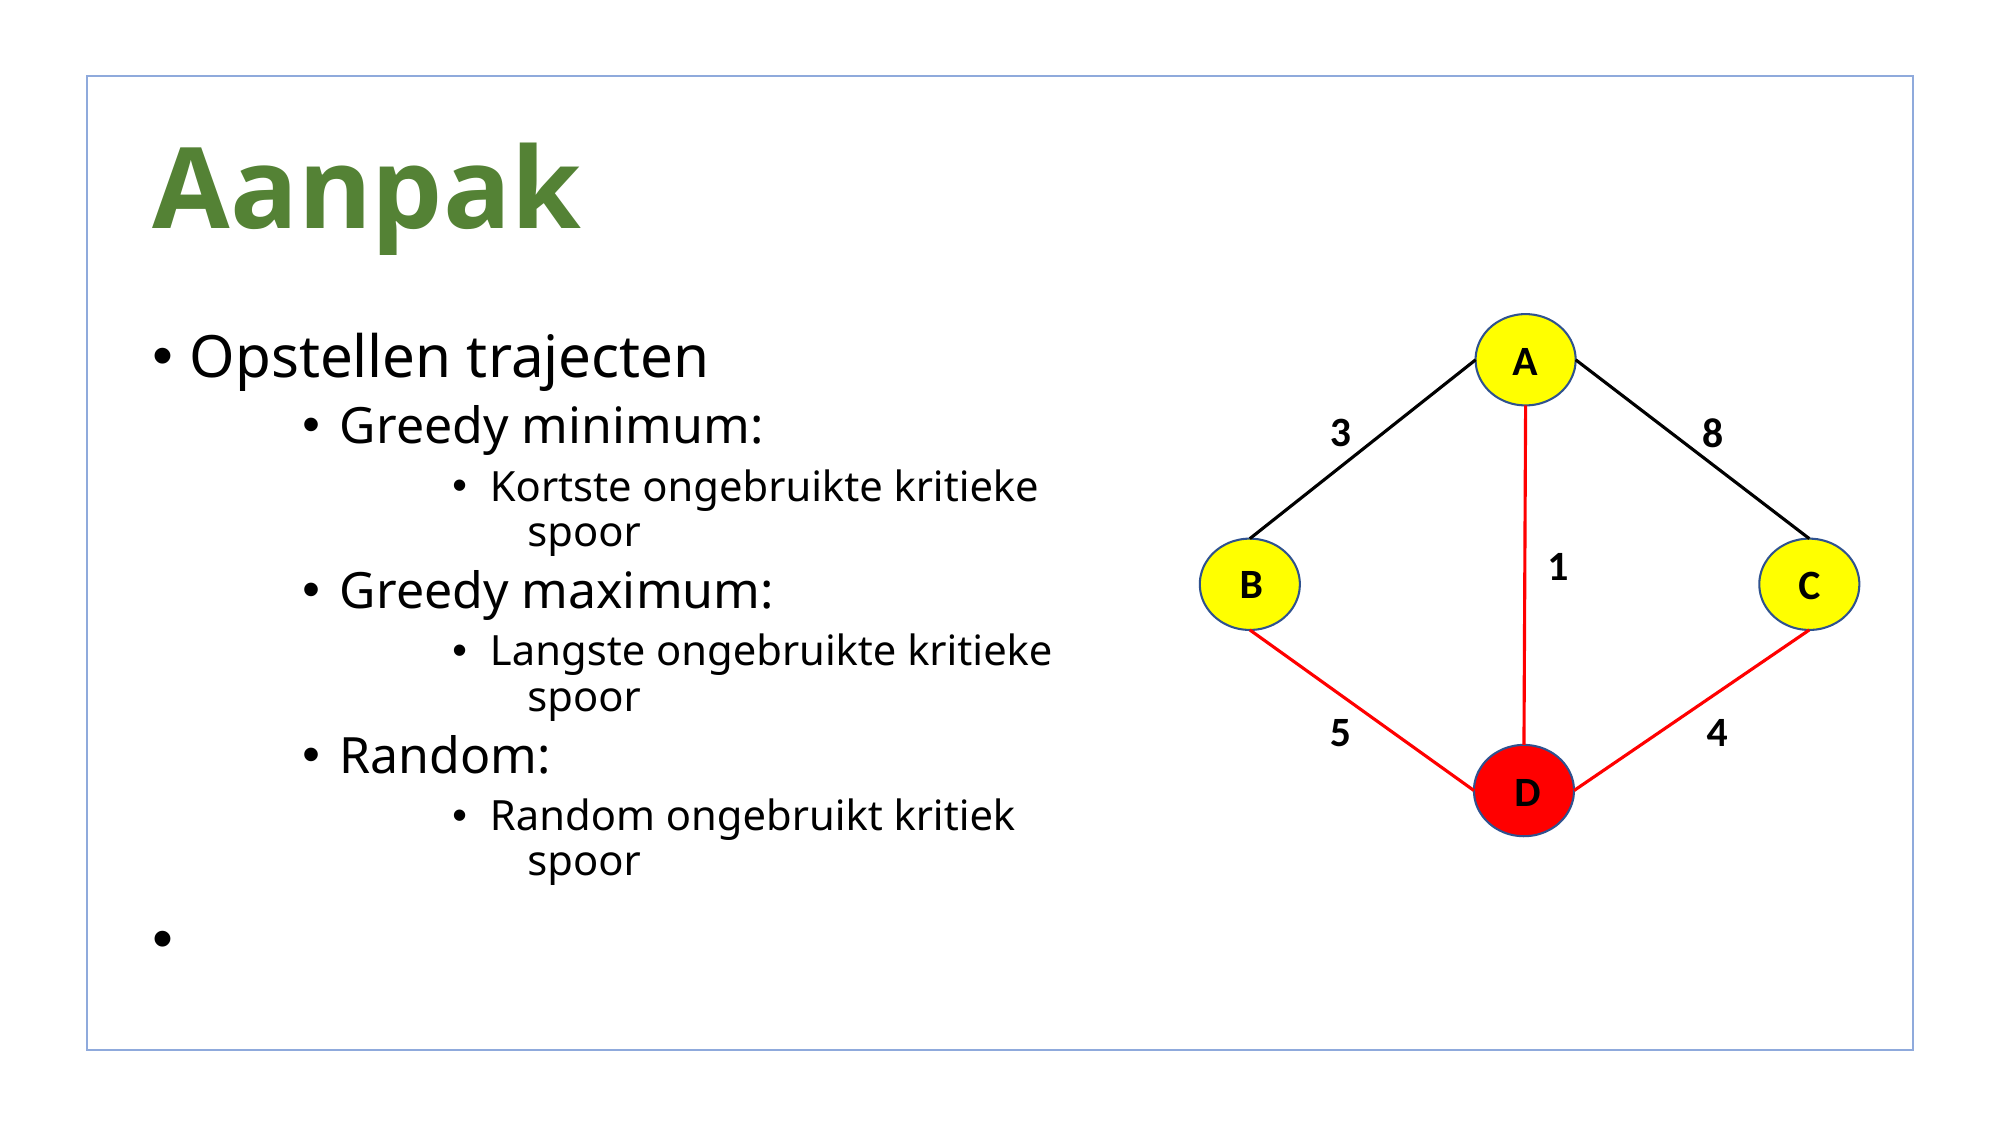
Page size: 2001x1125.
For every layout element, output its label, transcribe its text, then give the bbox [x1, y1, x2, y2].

text_box 8 [1687, 398, 1753, 465]
text_box [87, 76, 1913, 1050]
text_box 1 [1532, 531, 1592, 597]
text_box 5 [1314, 697, 1378, 764]
text_box 4 [1691, 697, 1753, 764]
text_box 3 [1314, 397, 1360, 464]
text_box B [1224, 549, 1289, 615]
list Opstellen trajecten Greedy minimum: Kortste ongebruikte kritieke spoor Greedy maximum: Langste ongebruikte kritieke spoor Random: Random ongebruikt kritiek spoor [137, 319, 1094, 1034]
text_box A [1497, 326, 1568, 392]
text_box C [1783, 550, 1851, 617]
title Aanpak [137, 83, 1863, 302]
text_box D [1499, 757, 1566, 824]
